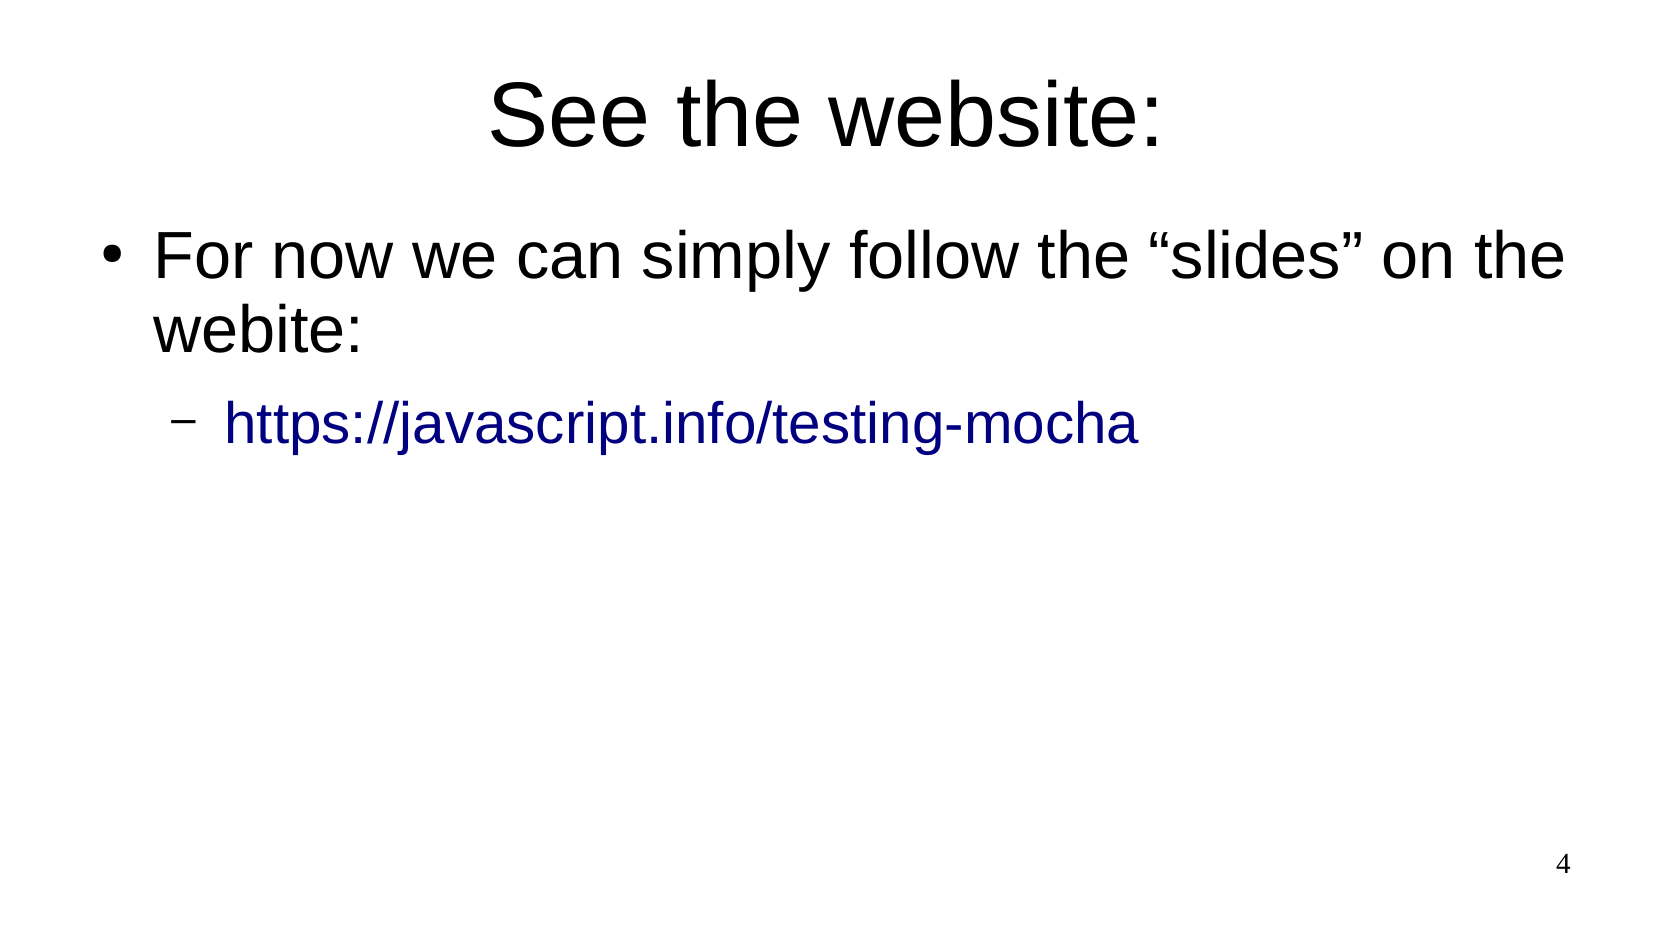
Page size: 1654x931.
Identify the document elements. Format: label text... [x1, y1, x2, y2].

title See the website: [82, 37, 1571, 193]
list For now we can simply follow the “slides” on the webite: https://javascript.info/testing-mocha [82, 217, 1571, 758]
